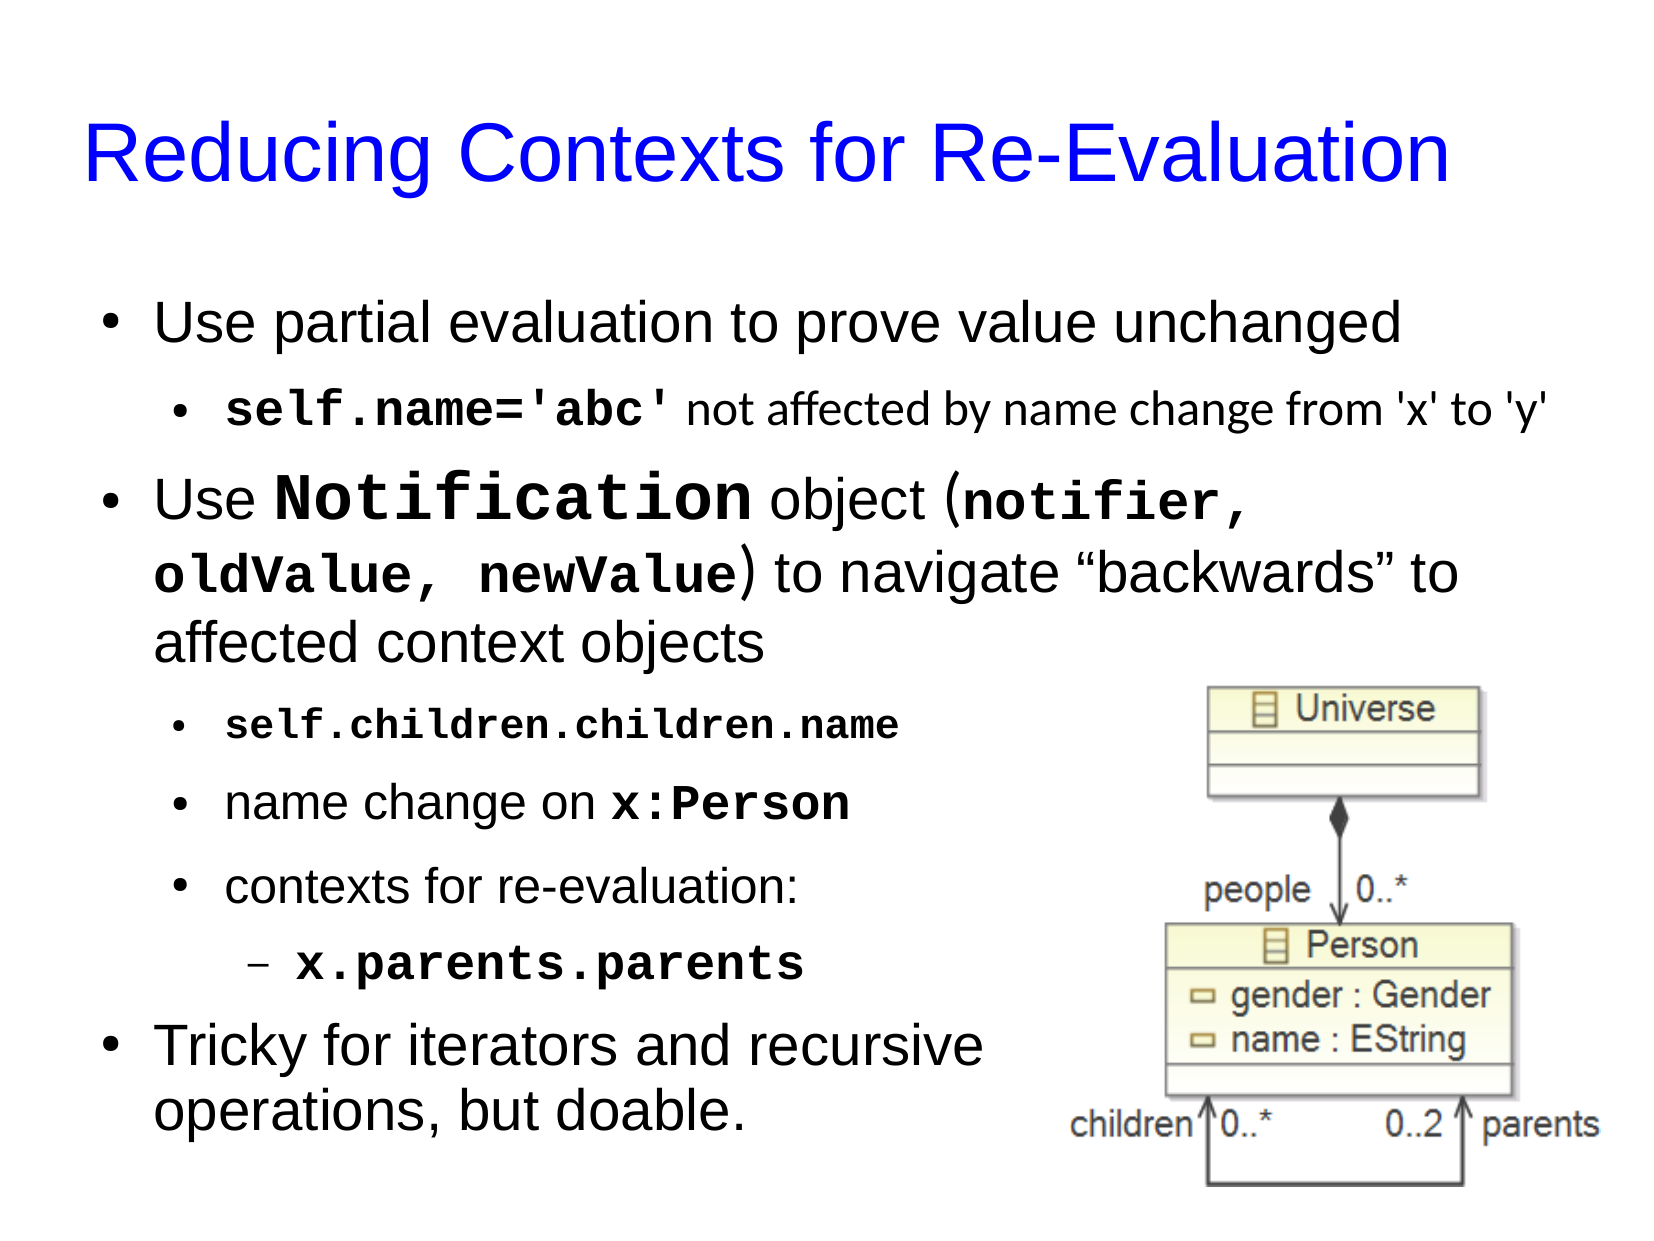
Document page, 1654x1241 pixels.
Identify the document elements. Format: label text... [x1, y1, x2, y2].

picture [1070, 655, 1601, 1187]
list Use partial evaluation to prove value unchanged self.name='abc' not affected by name change from 'x' to 'y' Use Notification object (notifier, oldValue, newValue) to navigate “backwards” to affected context objects self.children.children.name name change on x:Person contexts for re-evaluation: x.parents.parents Tricky for iterators and recursive operations, but doable. [82, 289, 1571, 1168]
title Reducing Contexts for Re-Evaluation [82, 49, 1571, 257]
